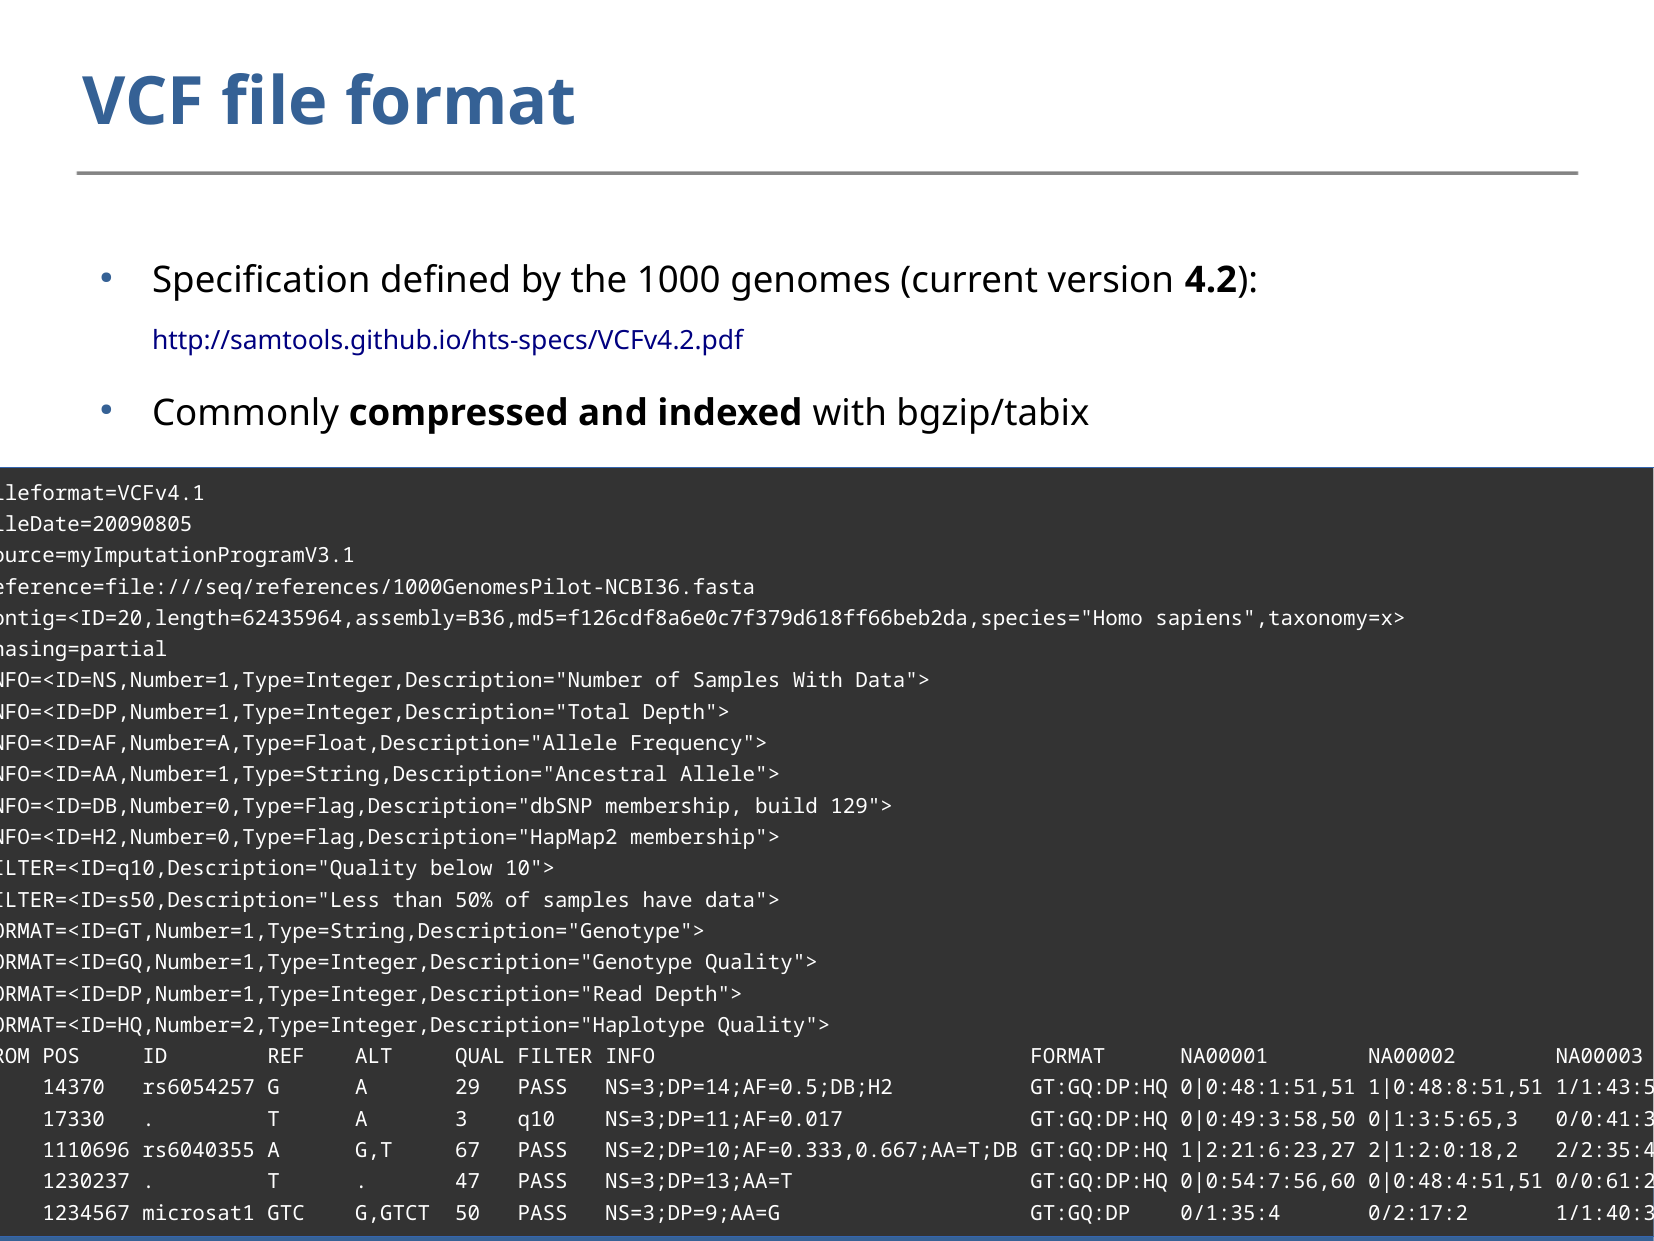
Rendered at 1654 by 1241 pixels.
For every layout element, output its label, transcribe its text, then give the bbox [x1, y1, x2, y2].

title VCF file format [82, 49, 1571, 148]
text_box ##fileformat=VCFv4.1 ##fileDate=20090805 ##source=myImputationProgramV3.1 ##reference=file:///seq/references/1000GenomesPilot-NCBI36.fasta ##contig=<ID=20,length=62435964,assembly=B36,md5=f126cdf8a6e0c7f379d618ff66beb2da,species="Homo sapiens",taxonomy=x> ##phasing=partial ##INFO=<ID=NS,Number=1,Type=Integer,Description="Number of Samples With Data"> ##INFO=<ID=DP,Number=1,Type=Integer,Description="Total Depth"> ##INFO=<ID=AF,Number=A,Type=Float,Description="Allele Frequency"> ##INFO=<ID=AA,Number=1,Type=String,Description="Ancestral Allele"> ##INFO=<ID=DB,Number=0,Type=Flag,Description="dbSNP membership, build 129"> ##INFO=<ID=H2,Number=0,Type=Flag,Description="HapMap2 membership"> ##FILTER=<ID=q10,Description="Quality below 10"> ##FILTER=<ID=s50,Description="Less than 50% of samples have data"> ##FORMAT=<ID=GT,Number=1,Type=String,Description="Genotype"> ##FORMAT=<ID=GQ,Number=1,Type=Integer,Description="Genotype Quality"> ##FORMAT=<ID=DP,Number=1,Type=Integer,Description="Read Depth"> ##FORMAT=<ID=HQ,Number=2,Type=Integer,Description="Haplotype Quality"> #CHROM POS ID REF ALT QUAL FILTER INFO FORMAT NA00001 NA00002 NA00003 20 14370 rs6054257 G A 29 PASS NS=3;DP=14;AF=0.5;DB;H2 GT:GQ:DP:HQ 0|0:48:1:51,51 1|0:48:8:51,51 1/1:43:5:.,. 20 17330 . T A 3 q10 NS=3;DP=11;AF=0.017 GT:GQ:DP:HQ 0|0:49:3:58,50 0|1:3:5:65,3 0/0:41:3 20 1110696 rs6040355 A G,T 67 PASS NS=2;DP=10;AF=0.333,0.667;AA=T;DB GT:GQ:DP:HQ 1|2:21:6:23,27 2|1:2:0:18,2 2/2:35:4 20 1230237 . T . 47 PASS NS=3;DP=13;AA=T GT:GQ:DP:HQ 0|0:54:7:56,60 0|0:48:4:51,51 0/0:61:2 20 1234567 microsat1 GTC G,GTCT 50 PASS NS=3;DP=9;AA=G GT:GQ:DP 0/1:35:4 0/2:17:2 1/1:40:3 [0, 467, 1654, 1237]
picture [74, 170, 1580, 175]
list Specification defined by the 1000 genomes (current version 4.2): http://samtools.github.io/hts-specs/VCFv4.2.pdf Commonly compressed and indexed with bgzip/tabix Single-sample or multi-sample VCF [82, 228, 1538, 467]
